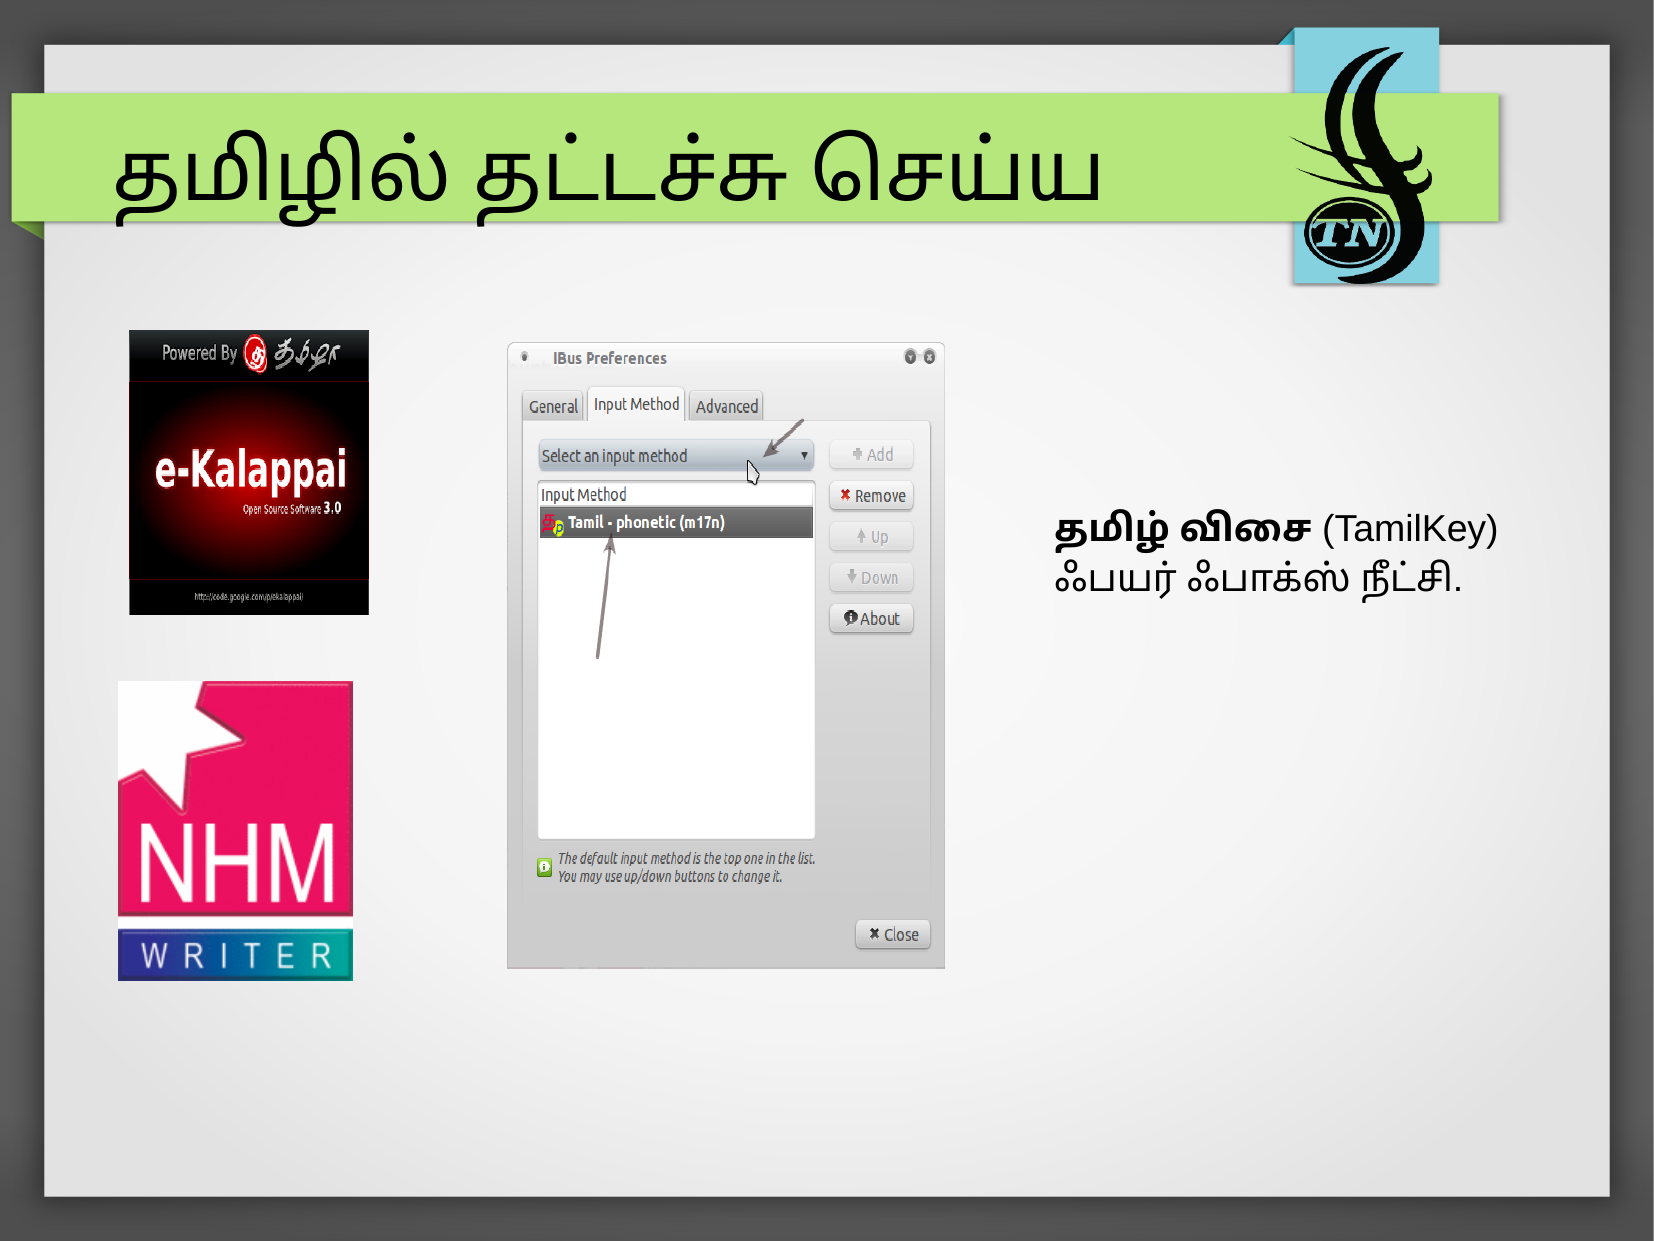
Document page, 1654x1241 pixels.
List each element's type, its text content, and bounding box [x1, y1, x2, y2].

picture [0, 0, 1654, 1241]
title தமிழில் தட்டச்சு செய்ய [82, 94, 1264, 213]
text_box தமிழ் விசை (TamilKey) ஃபயர் ஃபாக்ஸ் நீட்சி. [1039, 500, 1536, 615]
